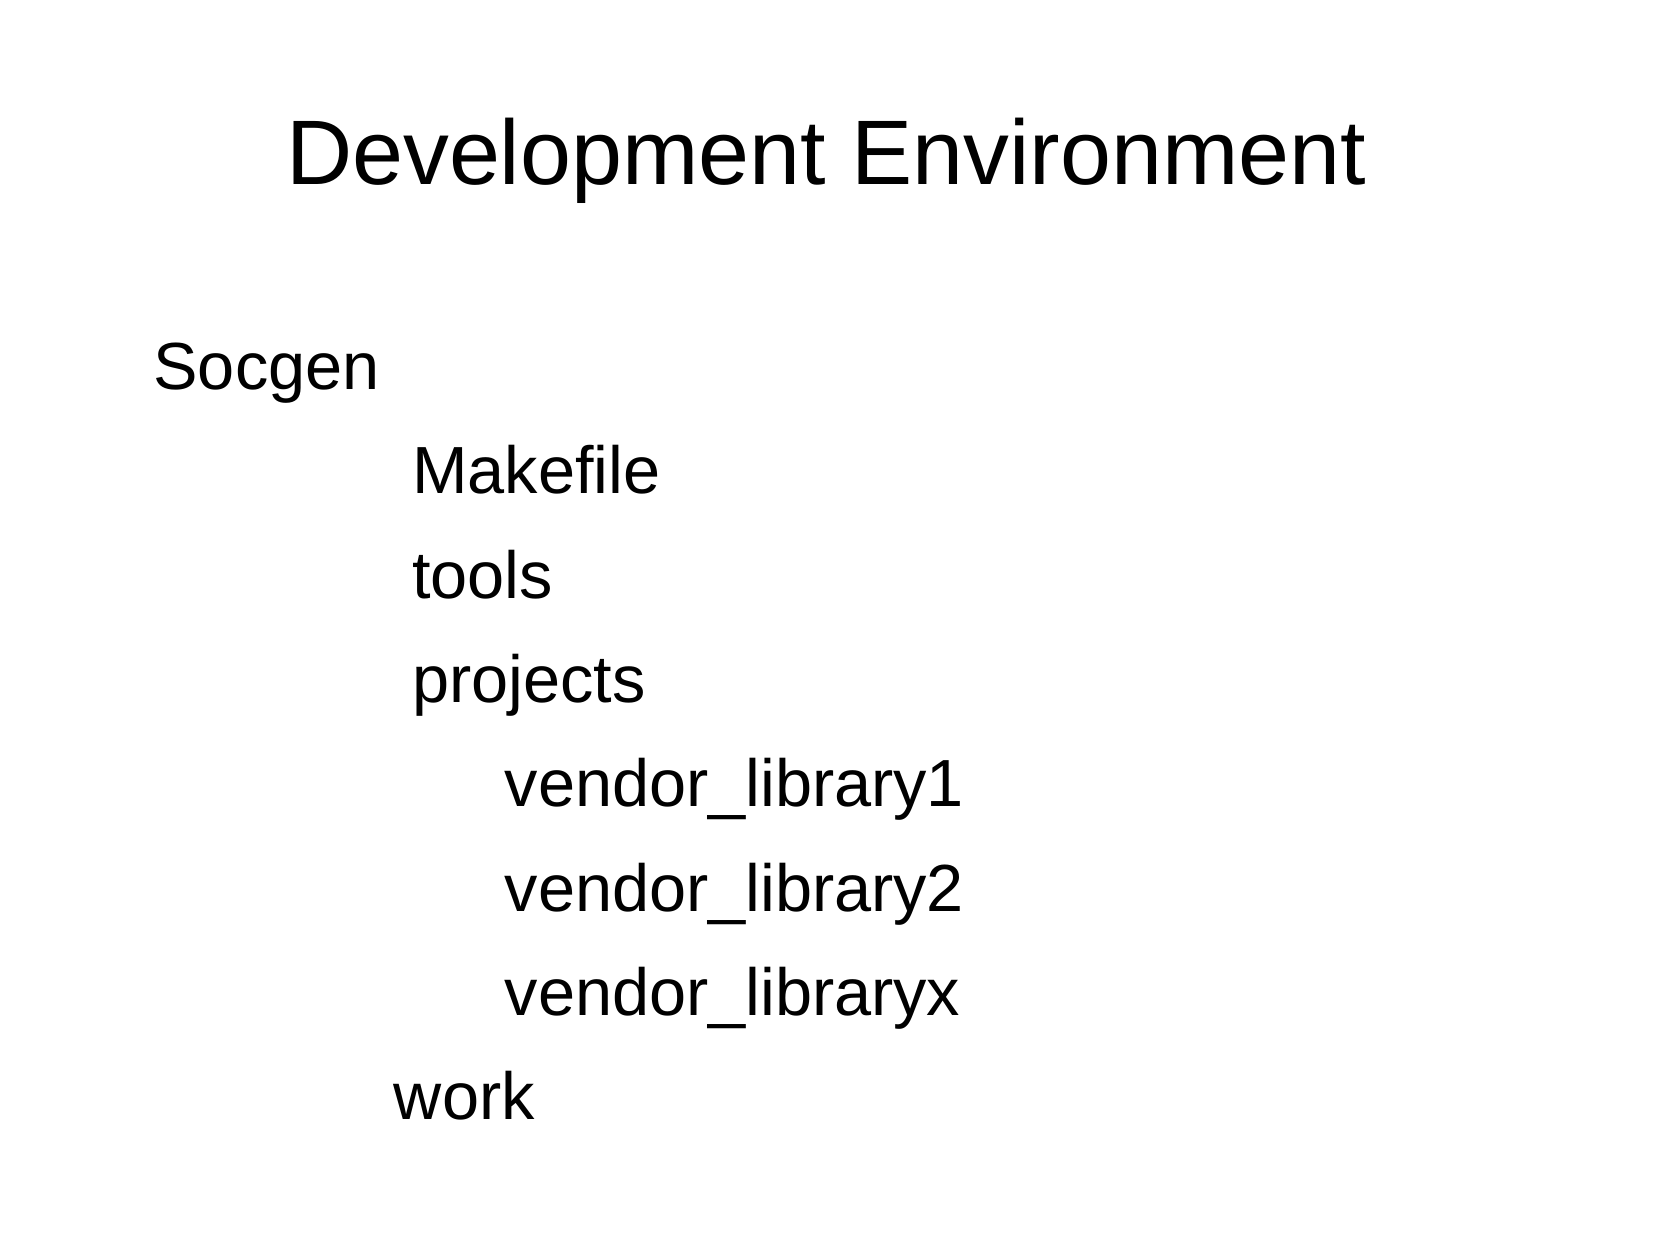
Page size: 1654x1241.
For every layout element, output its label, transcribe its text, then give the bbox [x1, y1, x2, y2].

title Development Environment [82, 49, 1571, 225]
list Socgen Makefile tools projects vendor_library1 vendor_library2 vendor_libraryx work [82, 225, 1571, 1201]
